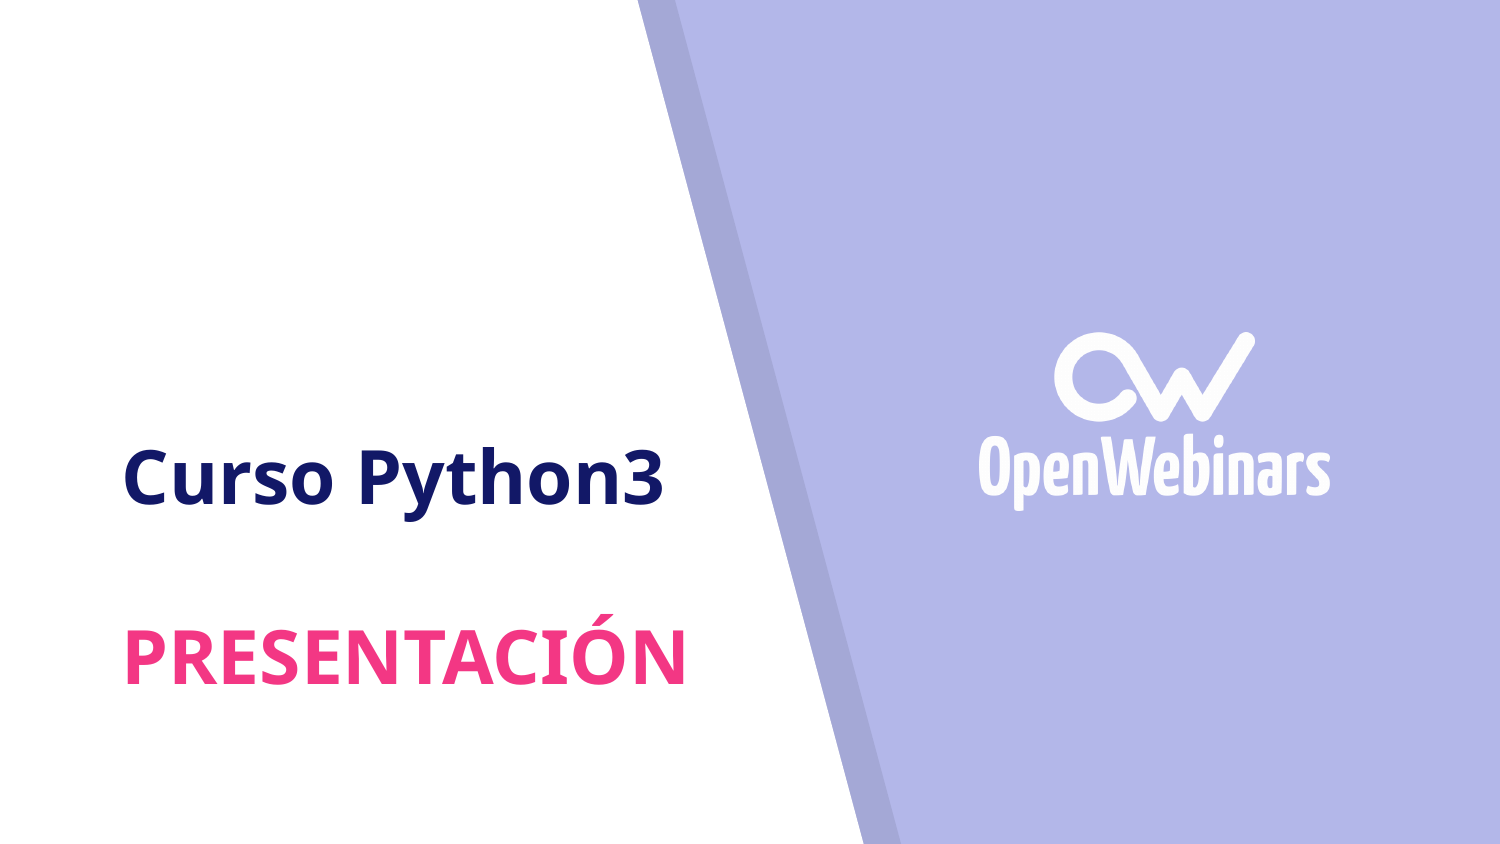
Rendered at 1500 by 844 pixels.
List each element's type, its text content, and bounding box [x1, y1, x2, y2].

picture [979, 332, 1330, 512]
title Curso Python3 PRESENTACIÓN [106, 520, 801, 715]
